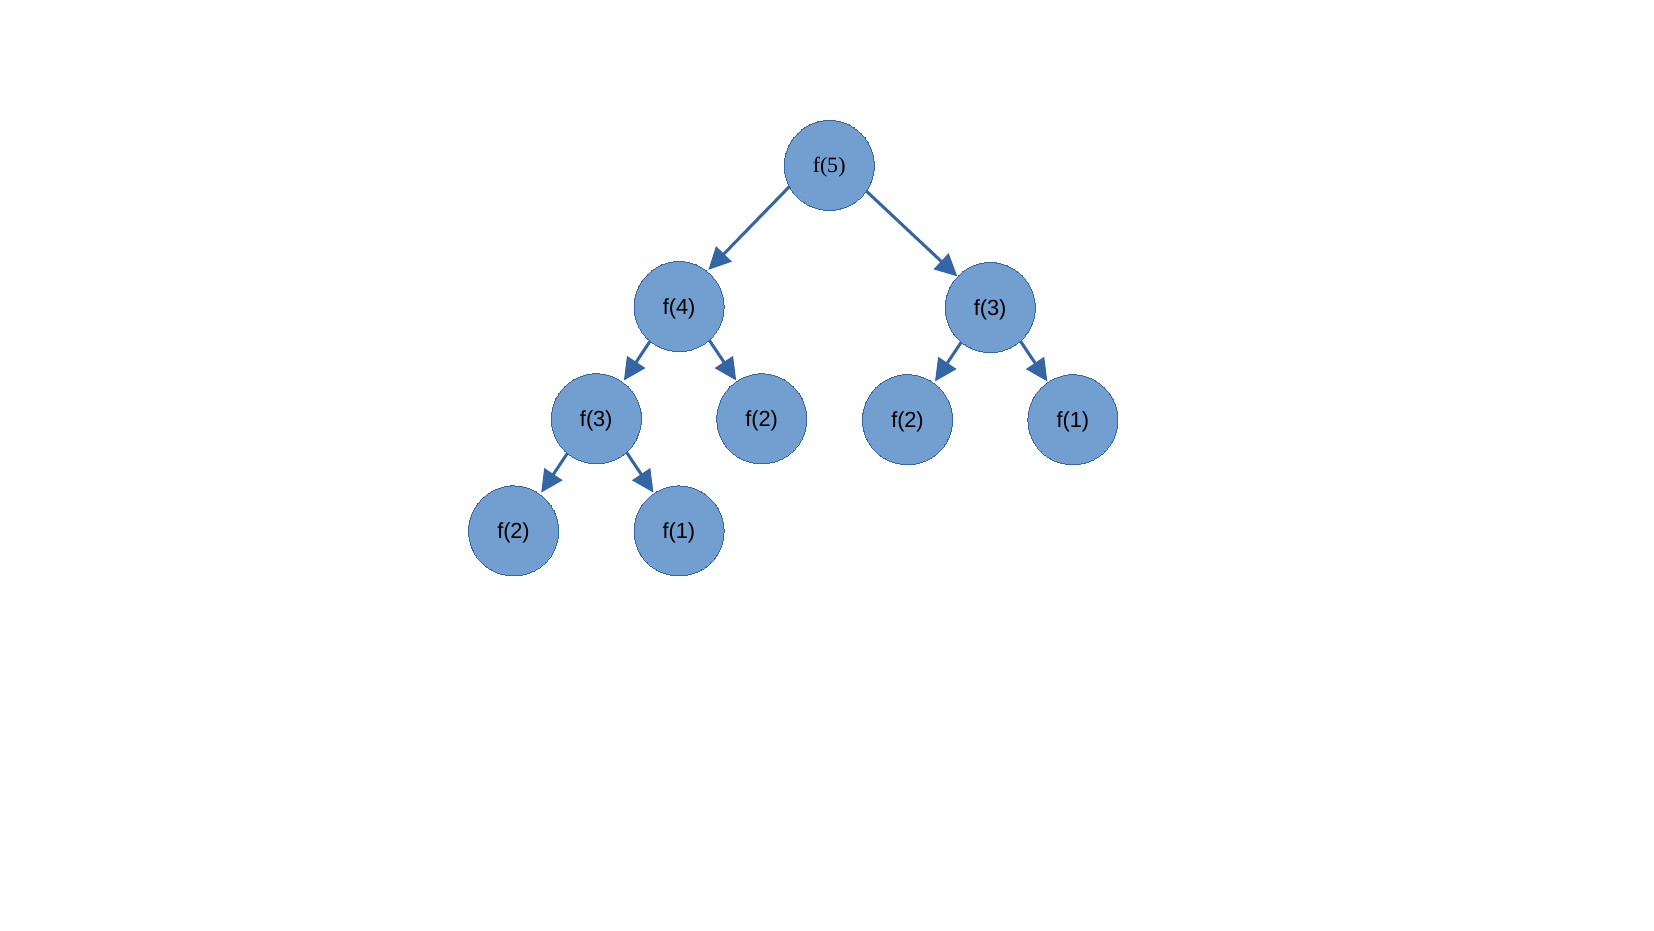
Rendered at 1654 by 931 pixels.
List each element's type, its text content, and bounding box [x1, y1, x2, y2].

text_box f(2) [468, 485, 559, 576]
text_box f(2) [862, 374, 953, 465]
text_box f(3) [551, 373, 642, 464]
text_box f(1) [1027, 374, 1118, 465]
text_box f(2) [716, 373, 807, 464]
text_box f(5) [784, 120, 875, 211]
text_box f(3) [945, 262, 1036, 353]
text_box f(4) [634, 261, 725, 352]
text_box f(1) [634, 485, 725, 576]
